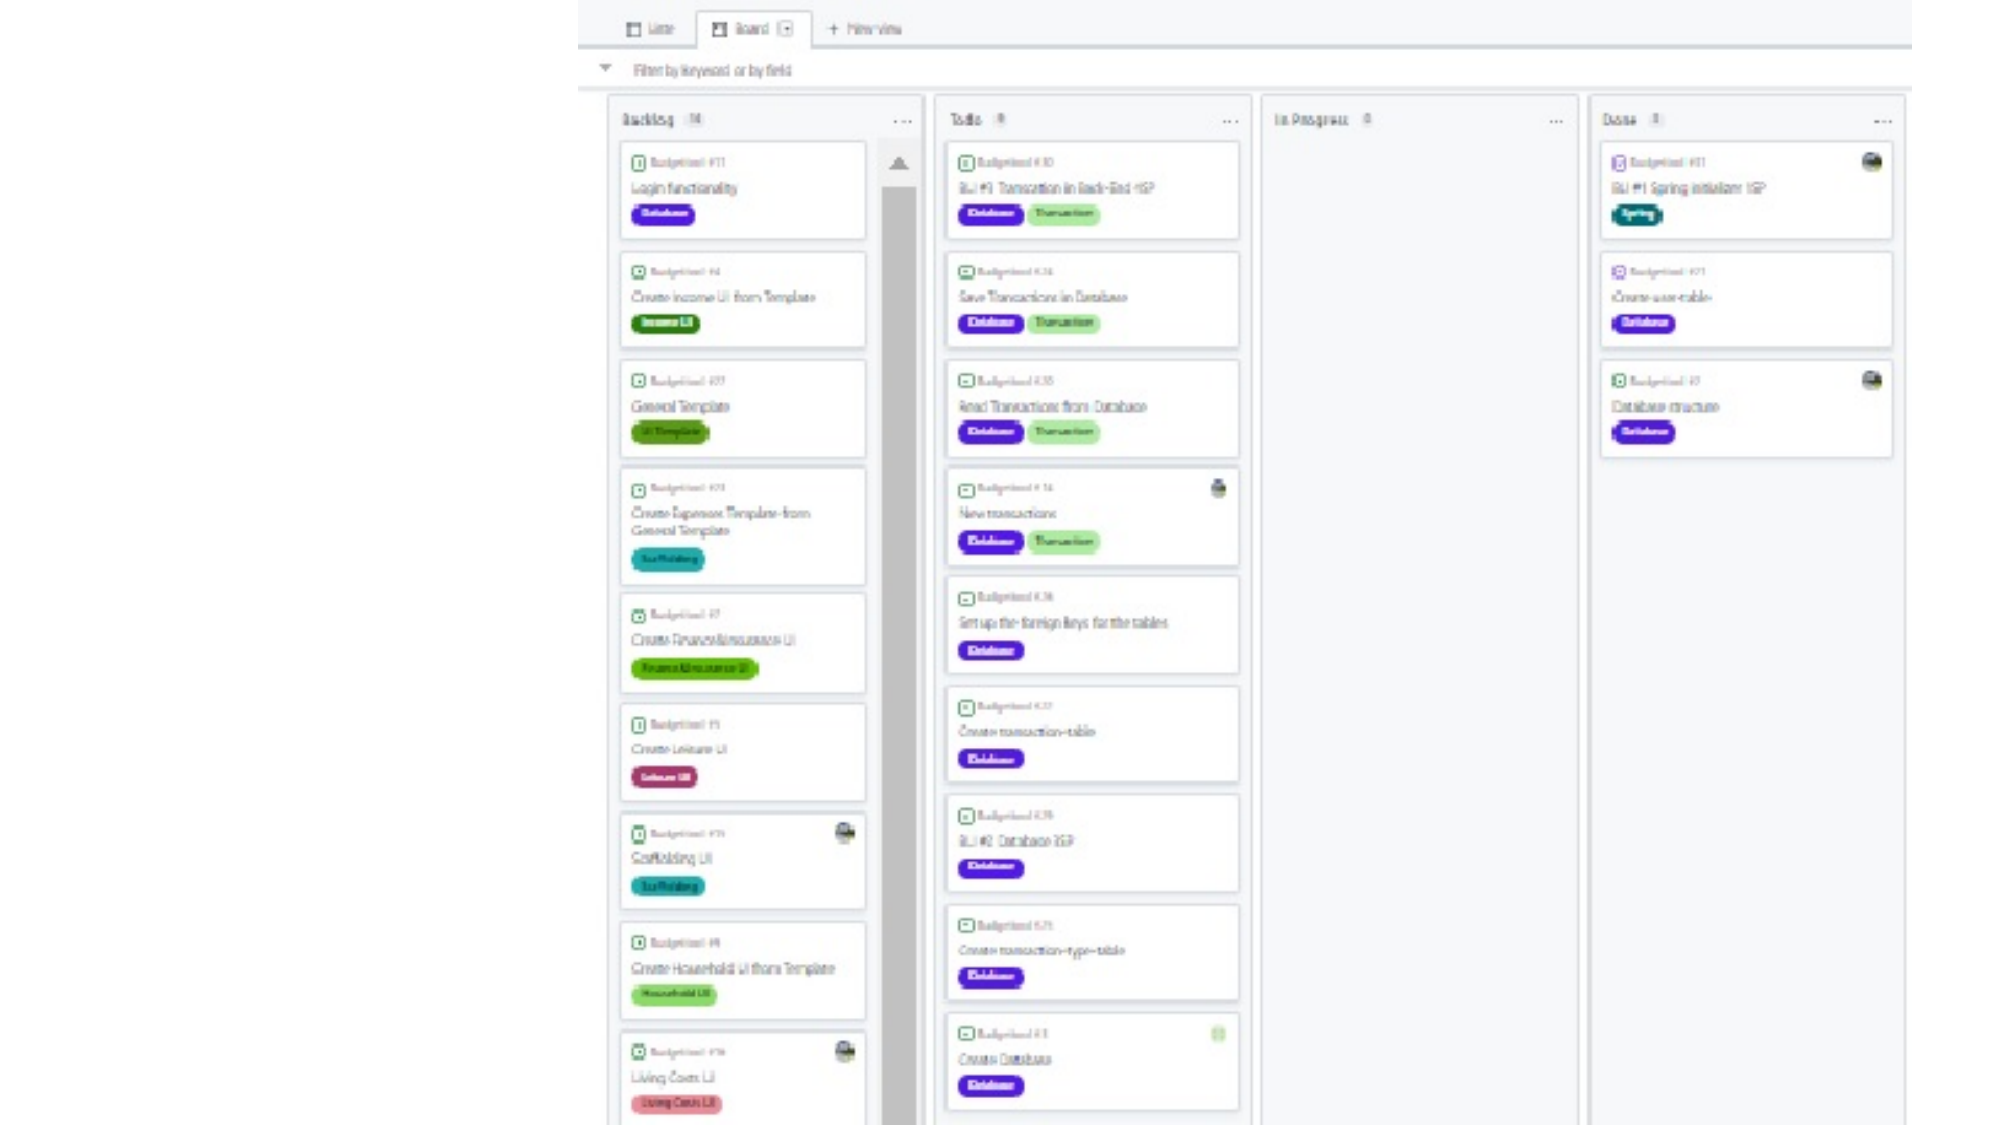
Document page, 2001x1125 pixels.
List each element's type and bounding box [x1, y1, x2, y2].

picture [578, 0, 1912, 1125]
